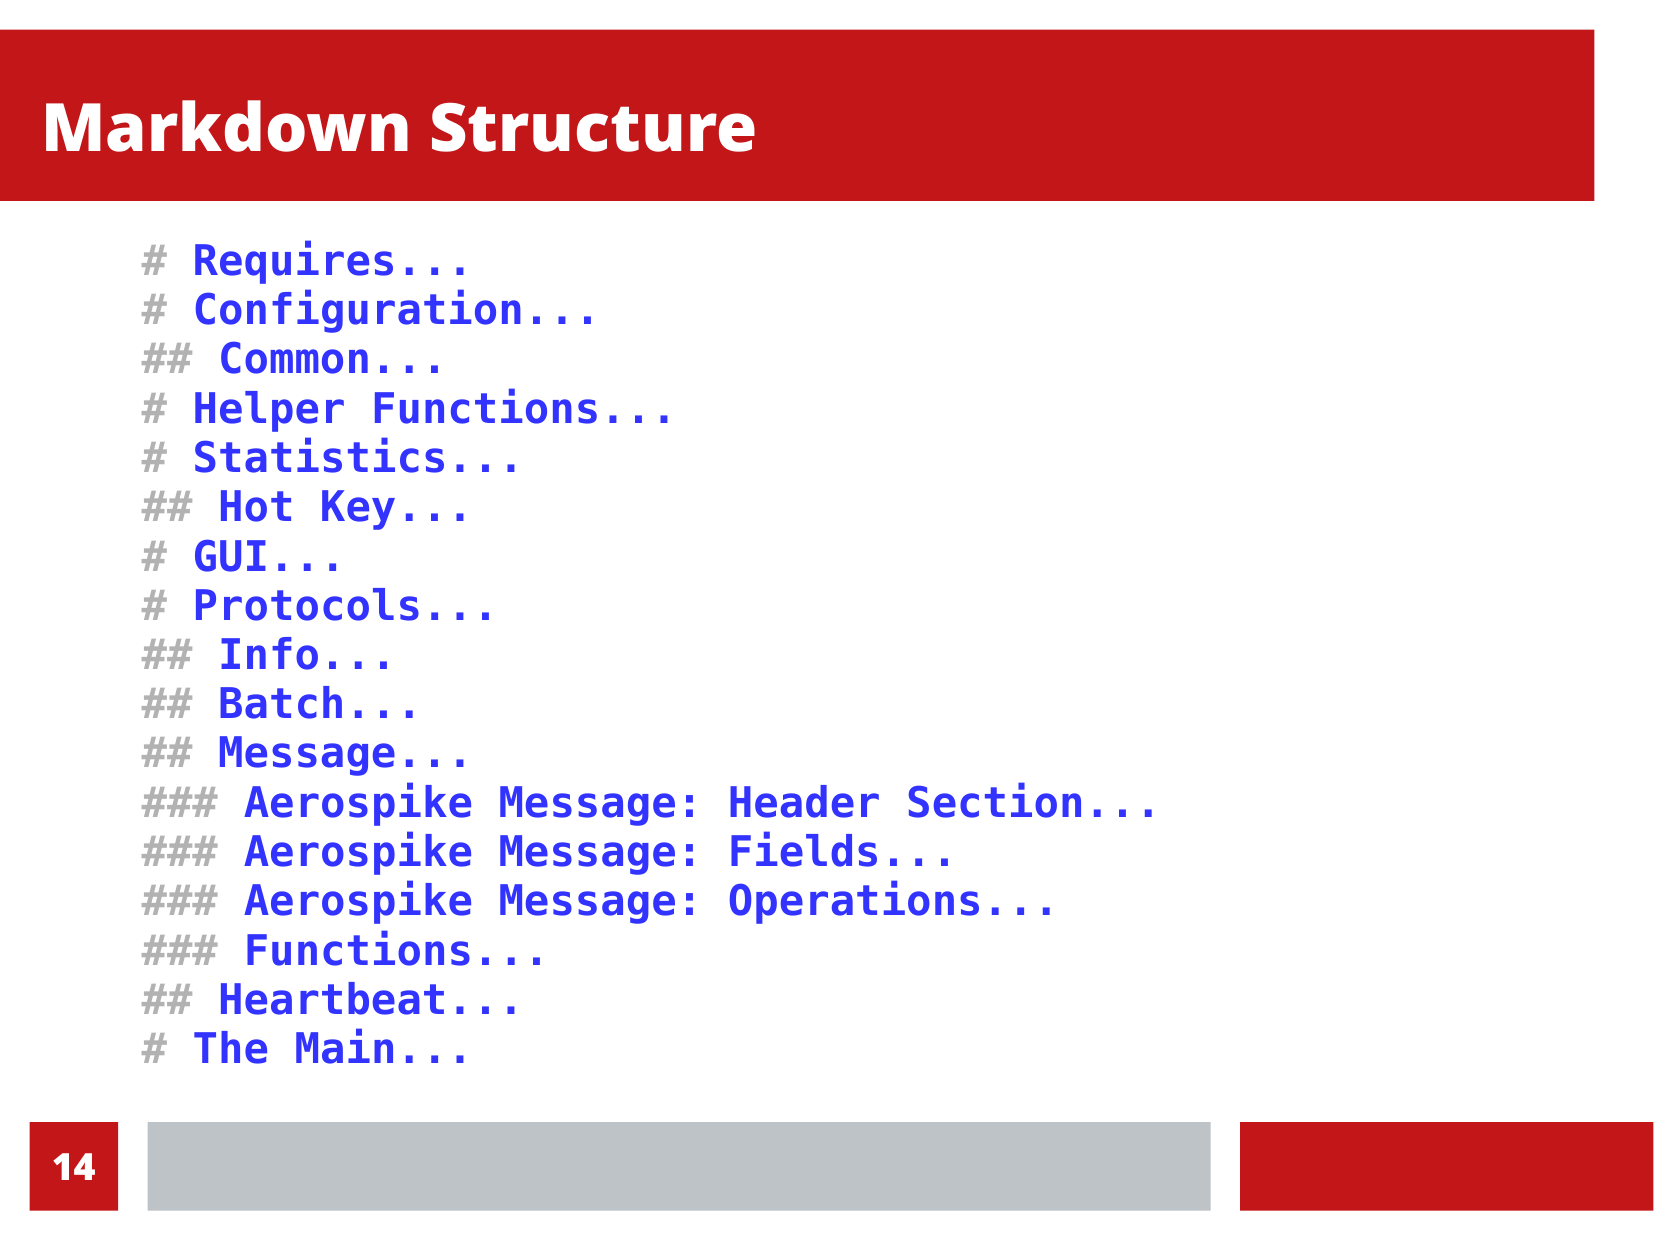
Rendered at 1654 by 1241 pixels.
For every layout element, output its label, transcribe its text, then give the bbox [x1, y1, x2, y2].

title Markdown Structure [41, 53, 1577, 172]
list # Requires... # Configuration... ## Common... # Helper Functions... # Statistics... ## Hot Key... # GUI... # Protocols... ## Info... ## Batch... ## Message... ### Aerospike Message: Header Section... ### Aerospike Message: Fields... ### Aerospike Message: Operations... ### Functions... ## Heartbeat... # The Main... [141, 236, 1430, 1081]
